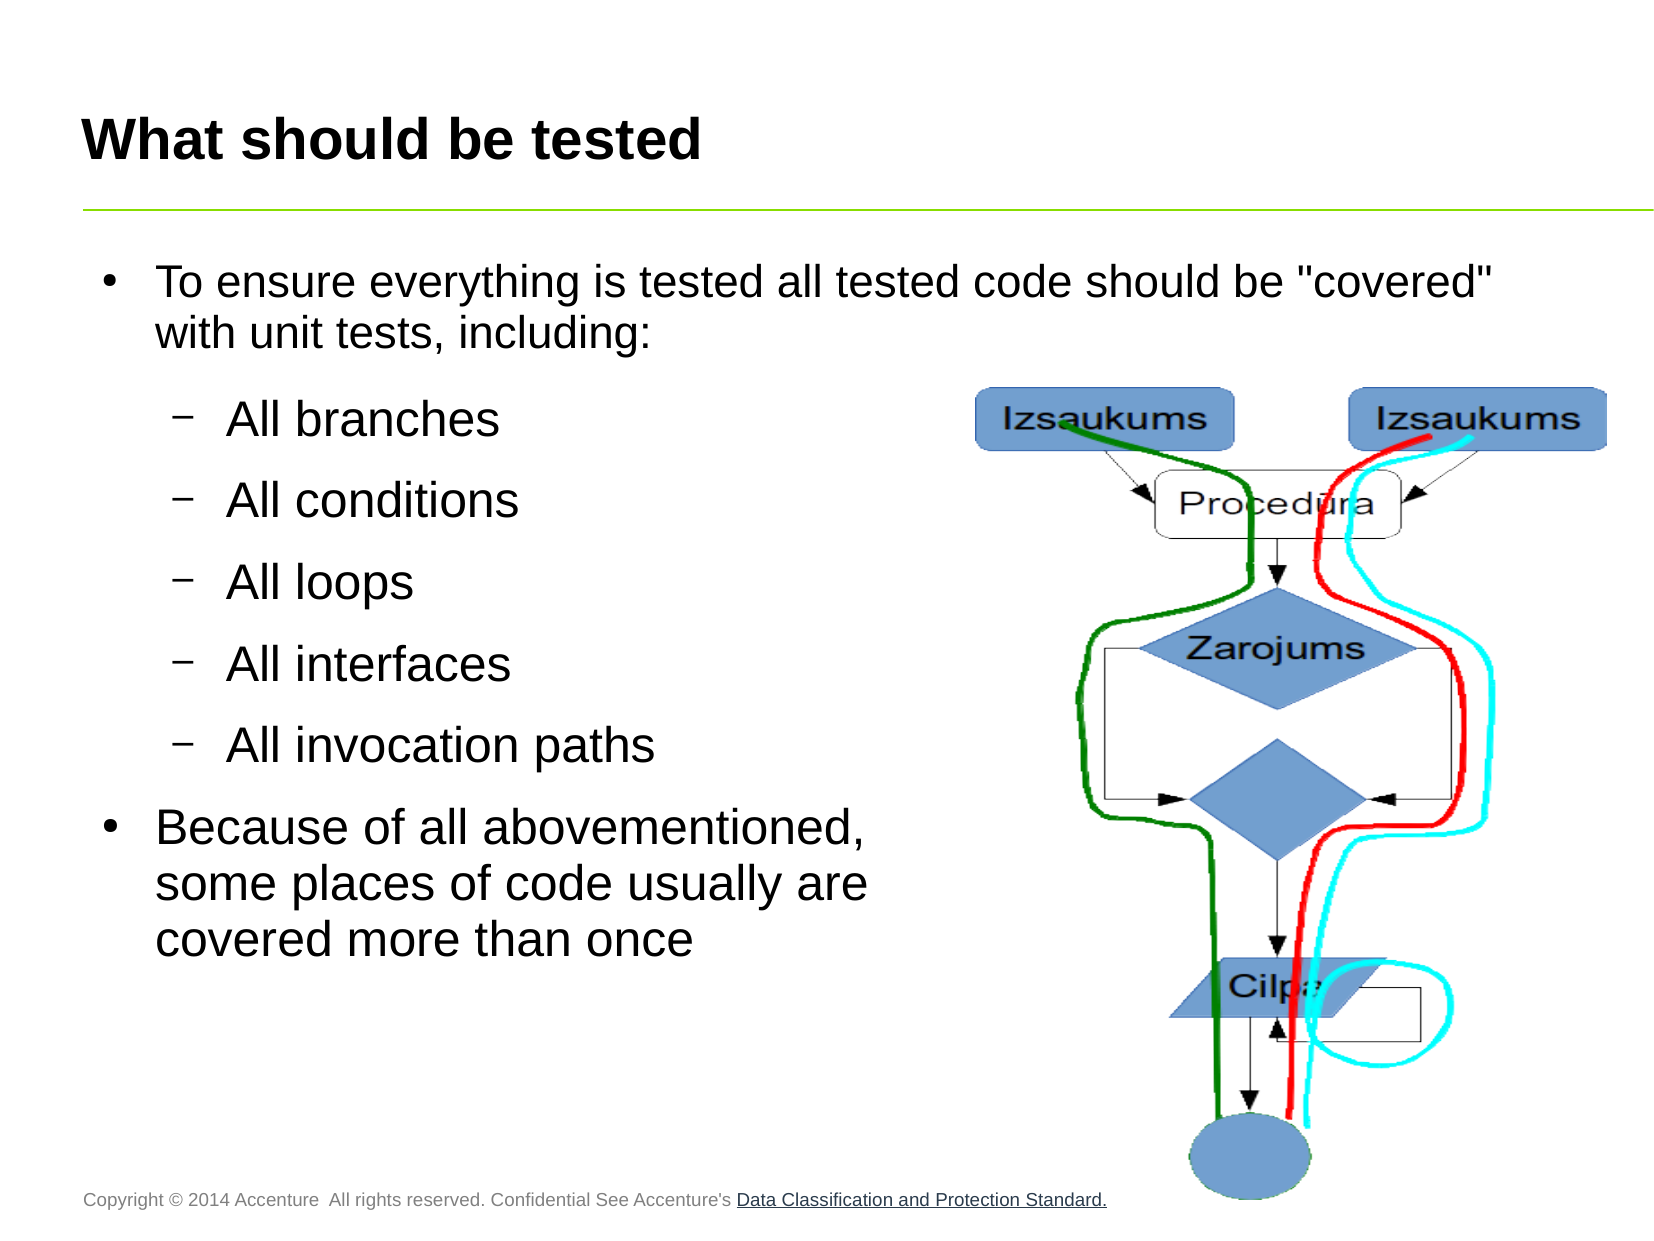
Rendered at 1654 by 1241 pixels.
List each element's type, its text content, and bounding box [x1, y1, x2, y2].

picture [975, 387, 1607, 1201]
title What should be tested [81, 68, 1654, 211]
list To ensure everything is tested all tested code should be "covered" with unit tests, including: All branches All conditions All loops All interfaces All invocation paths Because of all abovementioned, some places of code usually are covered more than once [84, 255, 1573, 1166]
